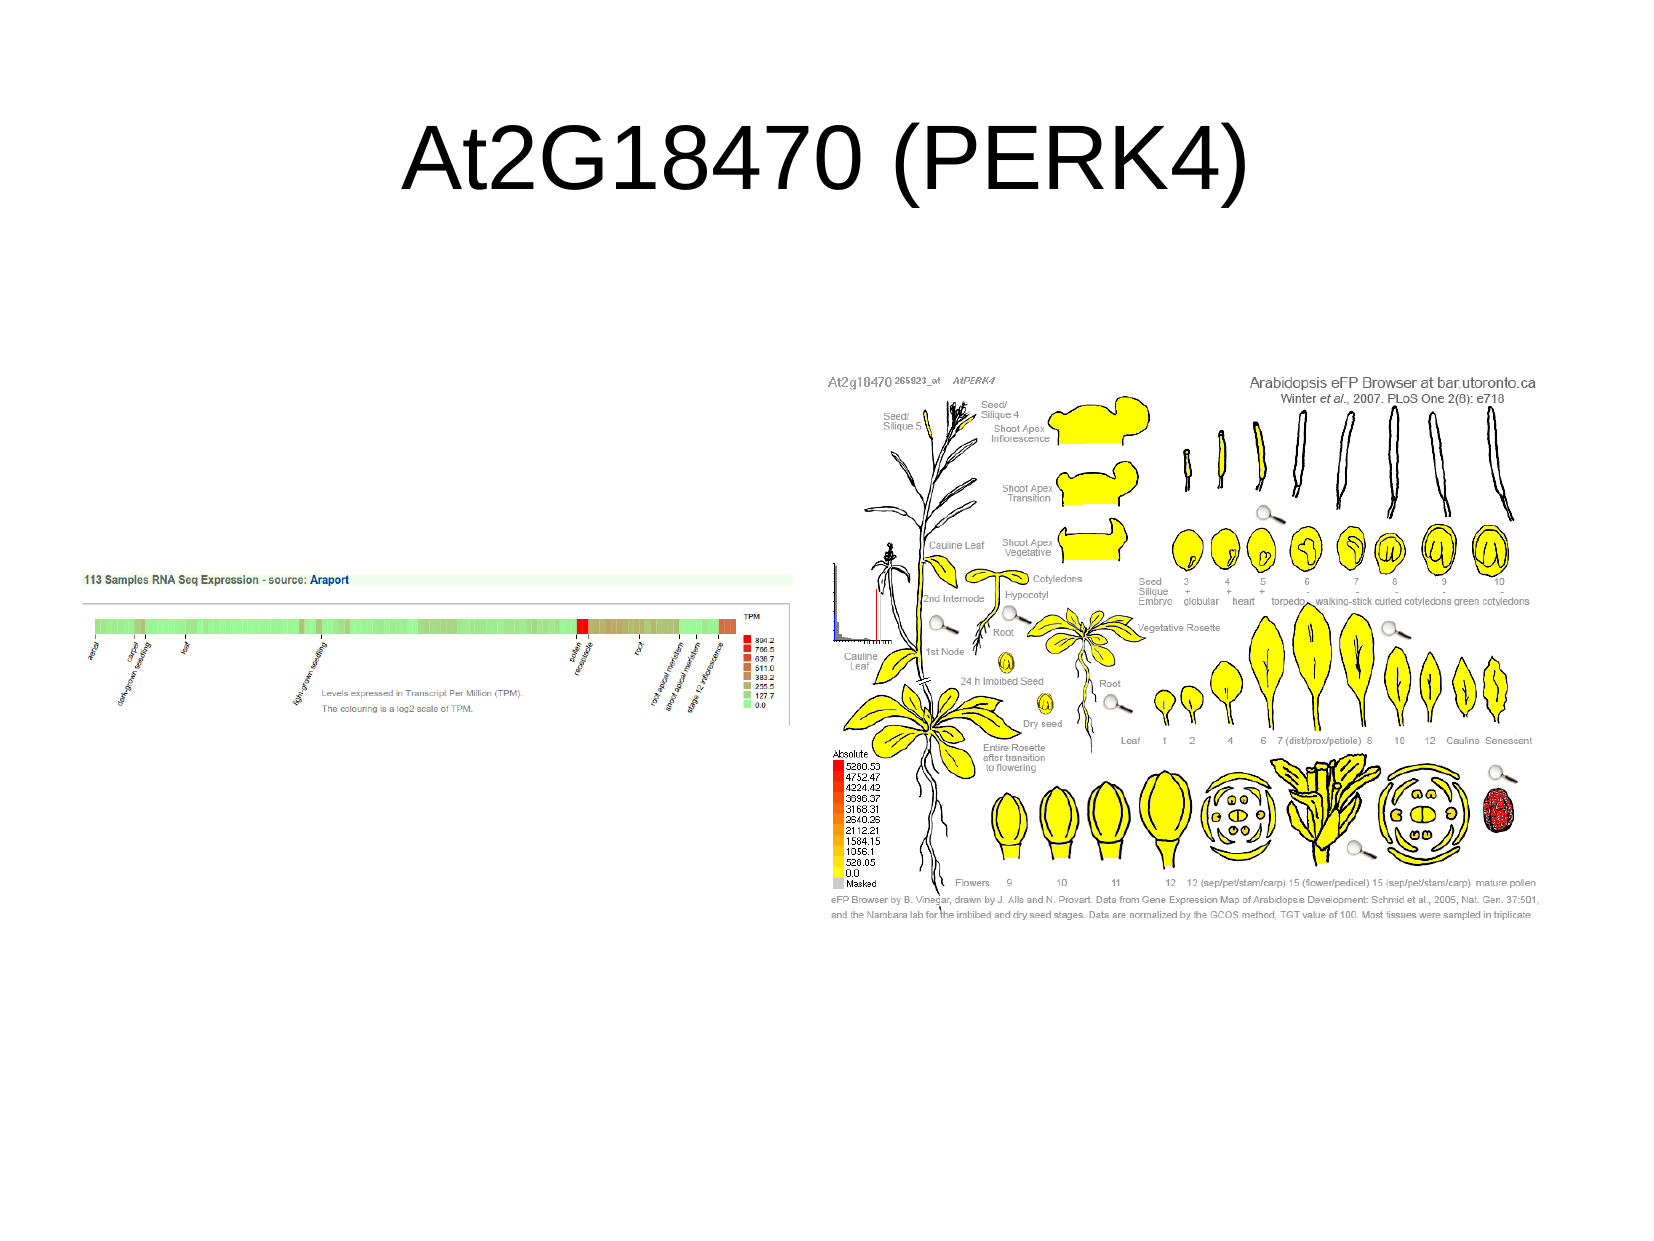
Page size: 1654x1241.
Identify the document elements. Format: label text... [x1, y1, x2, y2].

title At2G18470 (PERK4) [82, 49, 1571, 257]
picture [82, 574, 793, 726]
picture [828, 374, 1539, 925]
